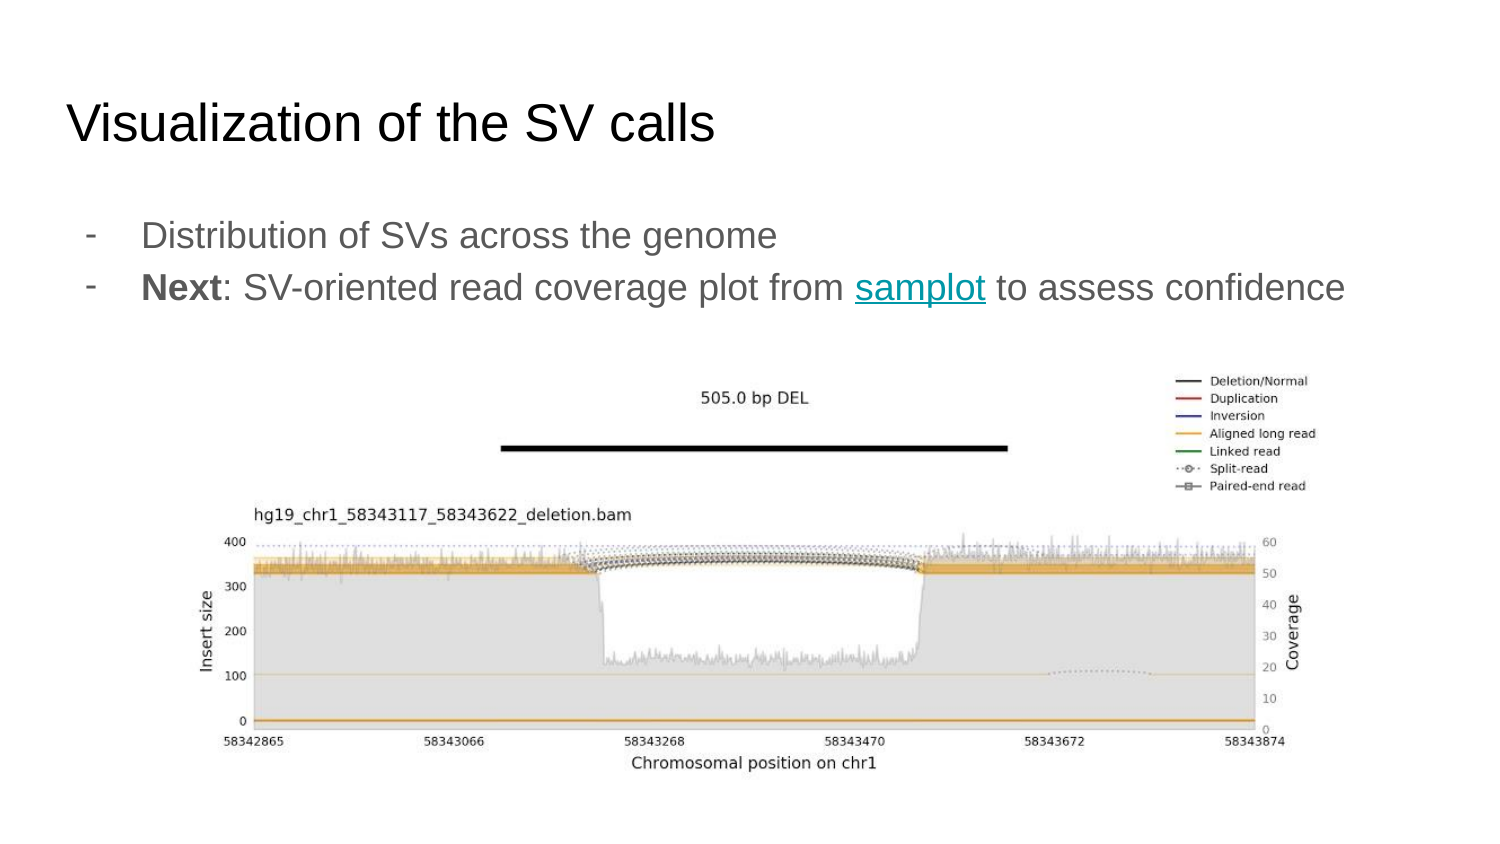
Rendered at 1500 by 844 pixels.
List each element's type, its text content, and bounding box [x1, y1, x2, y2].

title Visualization of the SV calls [51, 72, 1449, 167]
picture [172, 353, 1328, 799]
list Distribution of SVs across the genome Next: SV-oriented read coverage plot from samplot to assess confidence [51, 189, 1449, 750]
